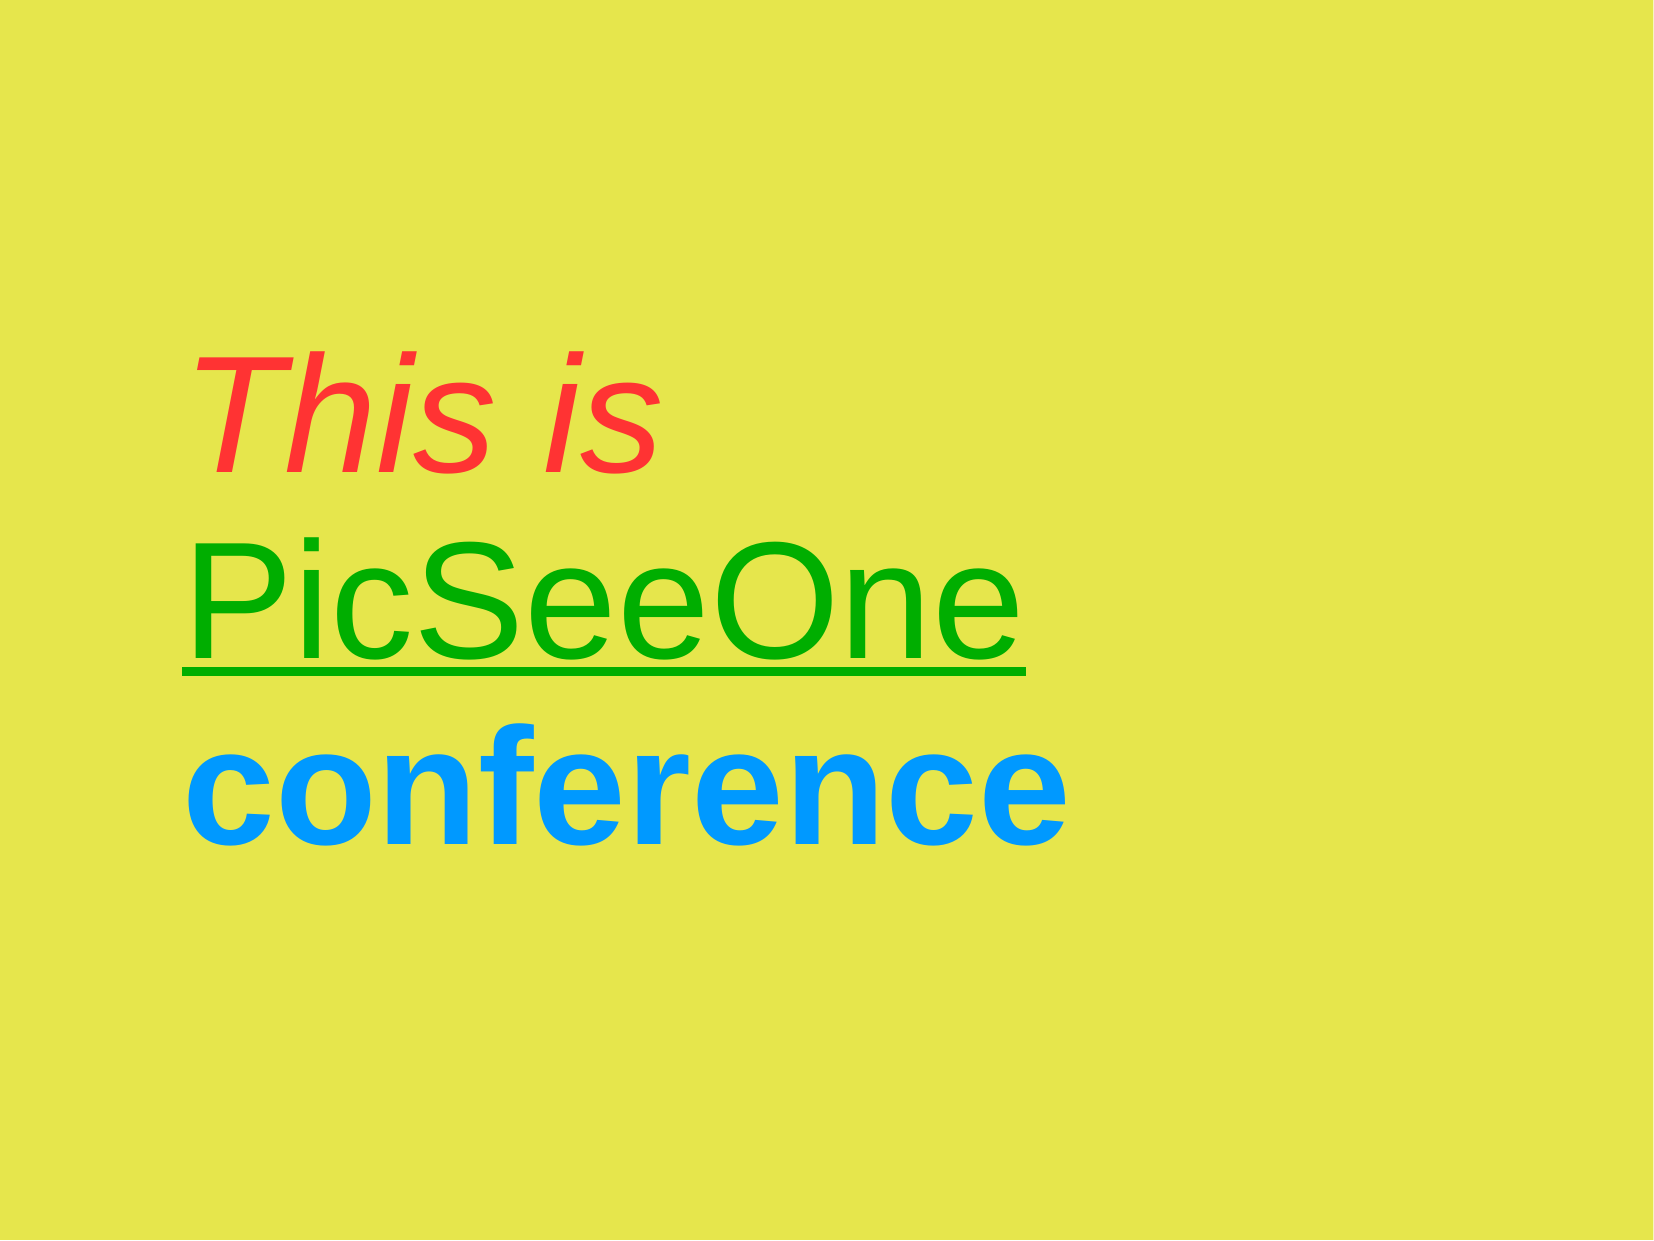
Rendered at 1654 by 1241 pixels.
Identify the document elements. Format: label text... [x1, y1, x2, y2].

text_box This is PicSeeOne conference [90, 240, 1546, 961]
